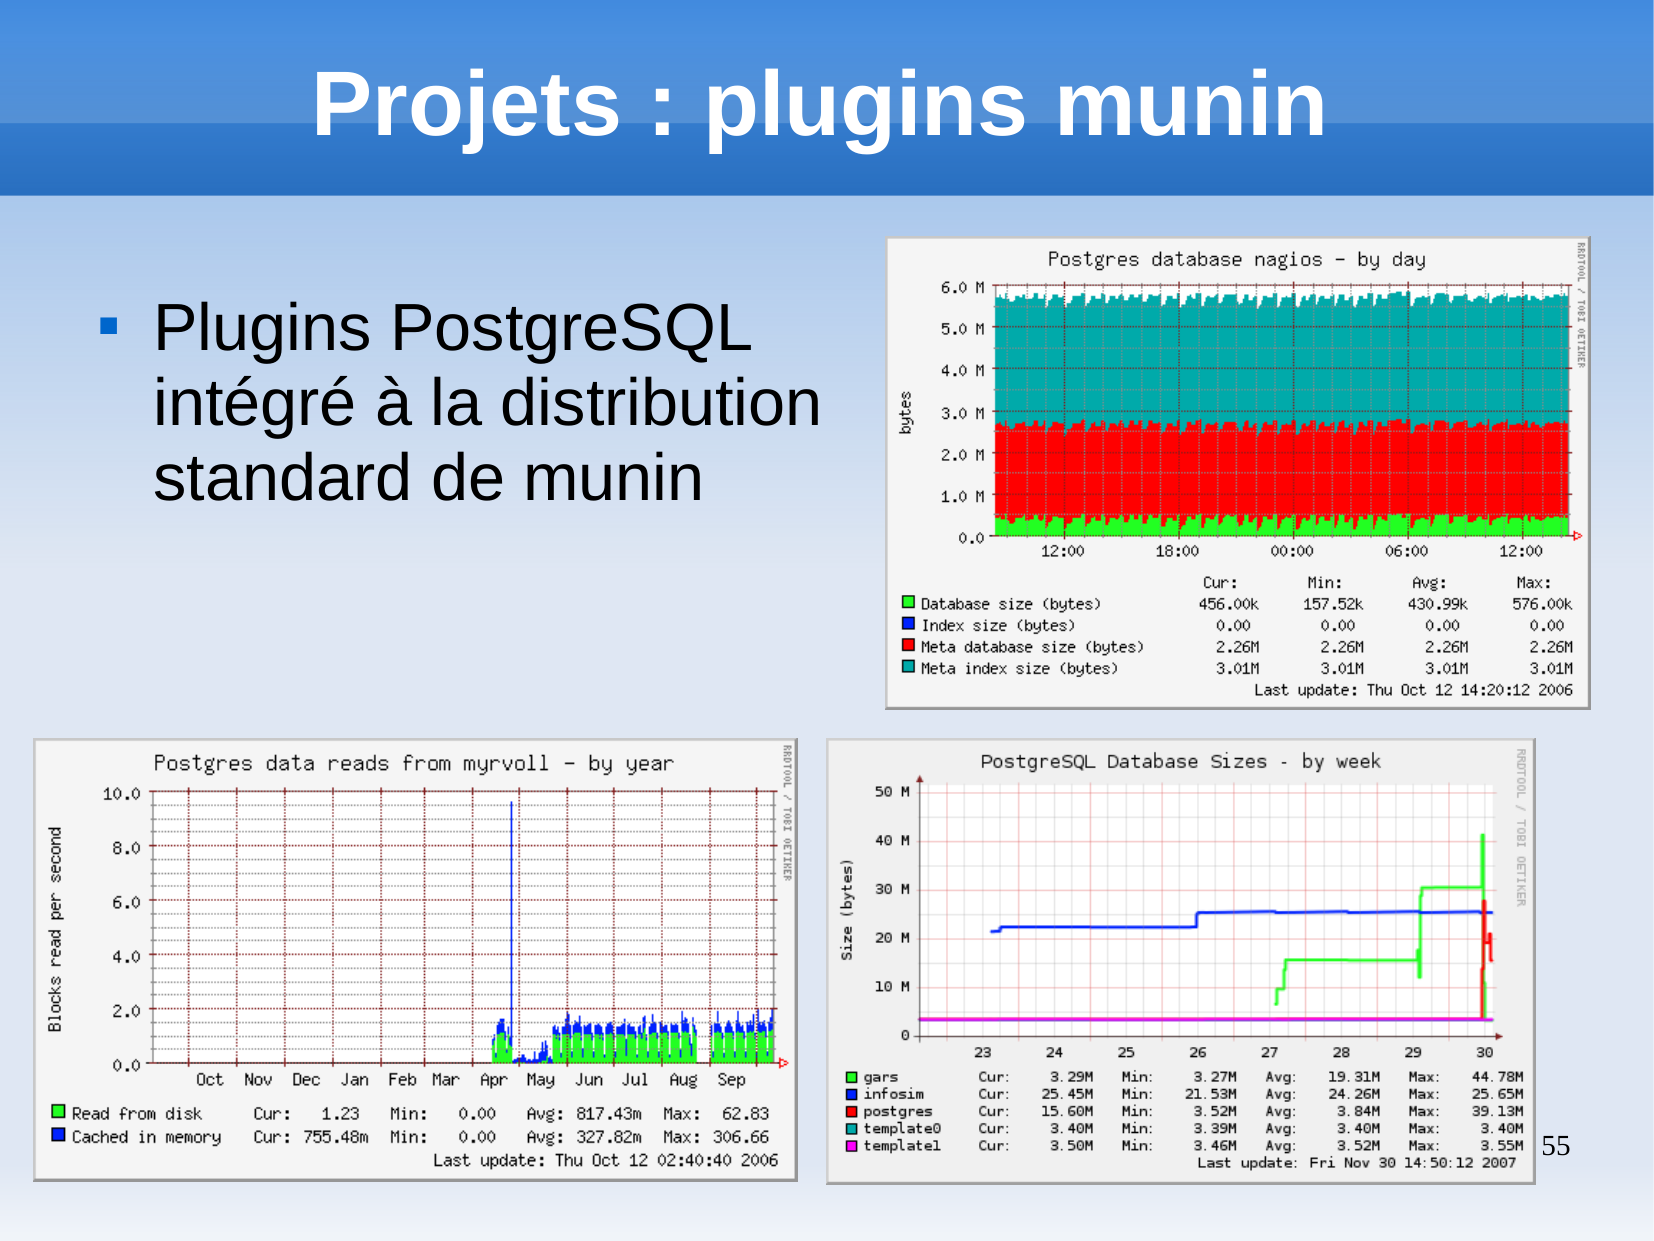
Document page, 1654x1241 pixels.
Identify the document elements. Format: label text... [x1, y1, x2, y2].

list Plugins PostgreSQL intégré à la distribution standard de munin [82, 290, 885, 515]
picture [0, 0, 1654, 1241]
title Projets : plugins munin [76, 0, 1565, 208]
